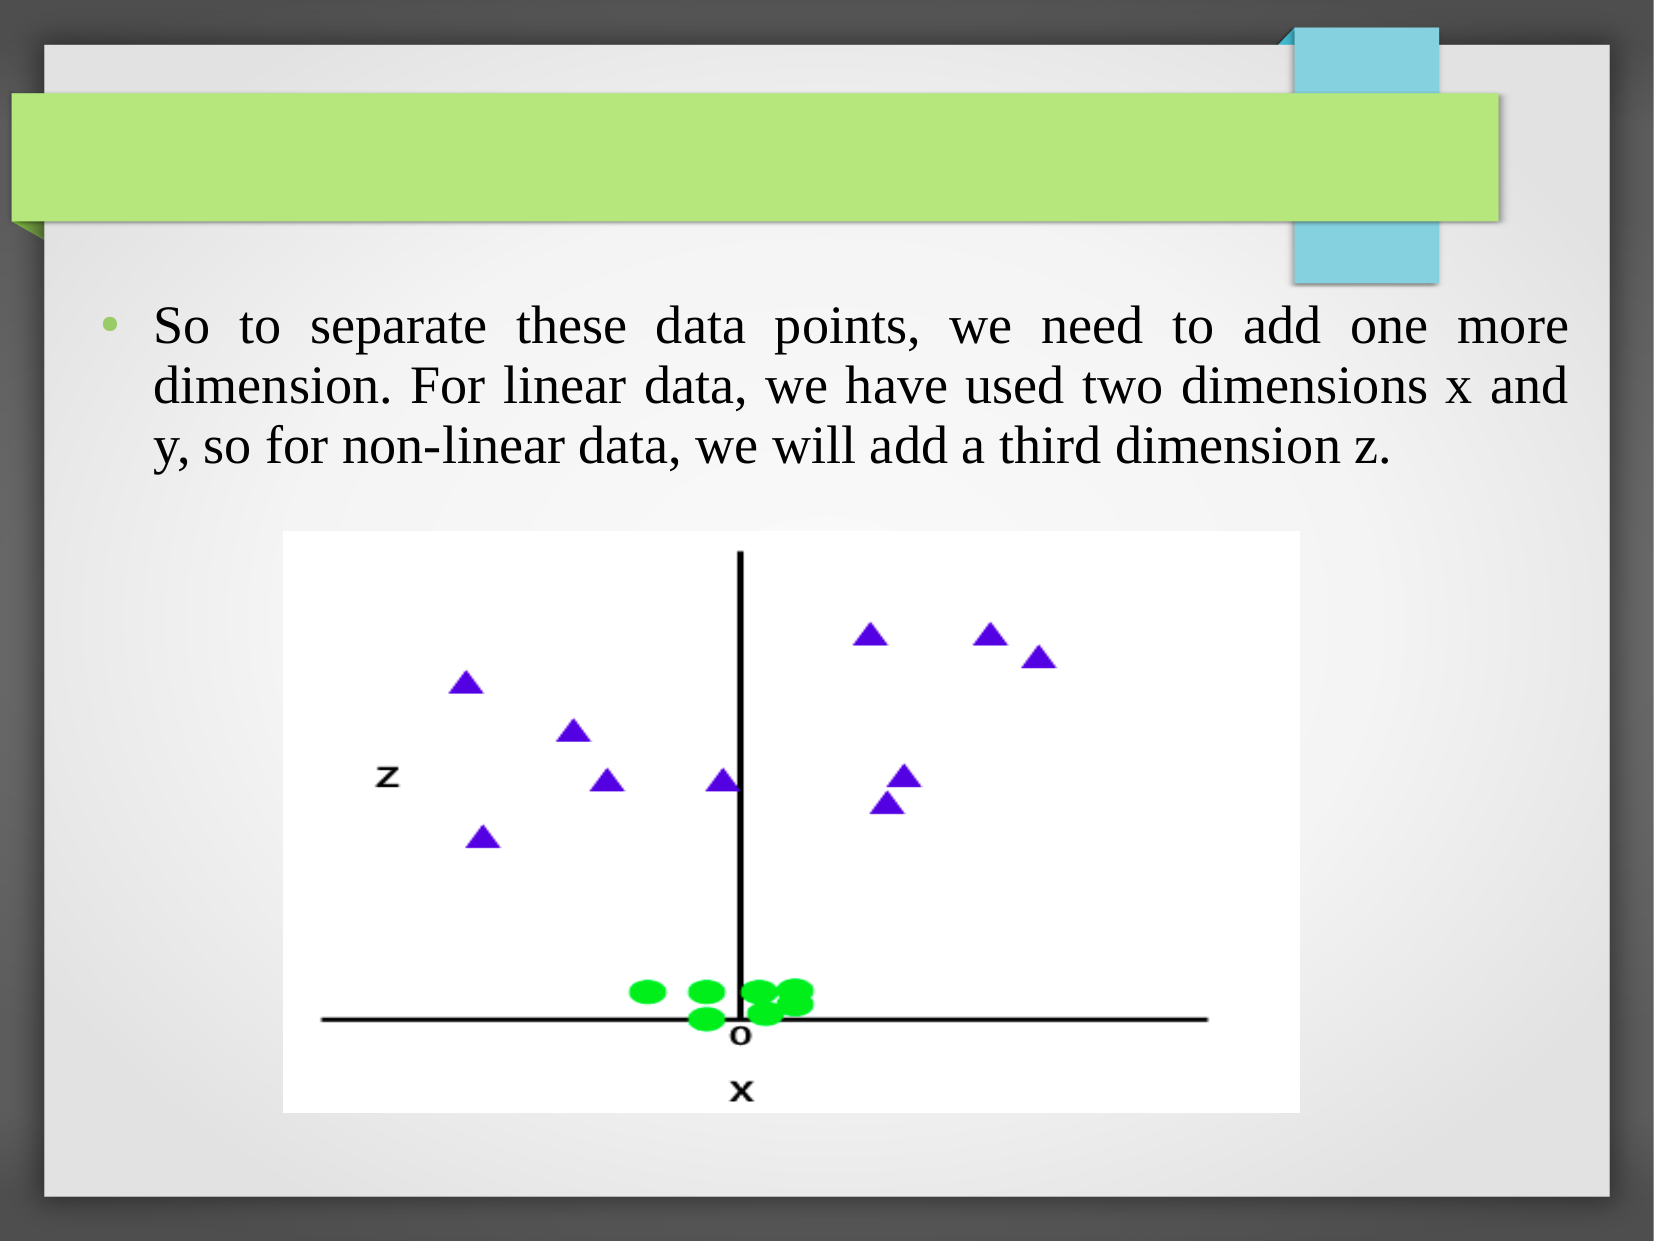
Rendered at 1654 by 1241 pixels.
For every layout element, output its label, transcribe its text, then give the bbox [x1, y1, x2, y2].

list So to separate these data points, we need to add one more dimension. For linear data, we have used two dimensions x and y, so for non-linear data, we will add a third dimension z. [82, 295, 1571, 1015]
picture [0, 0, 1654, 1241]
